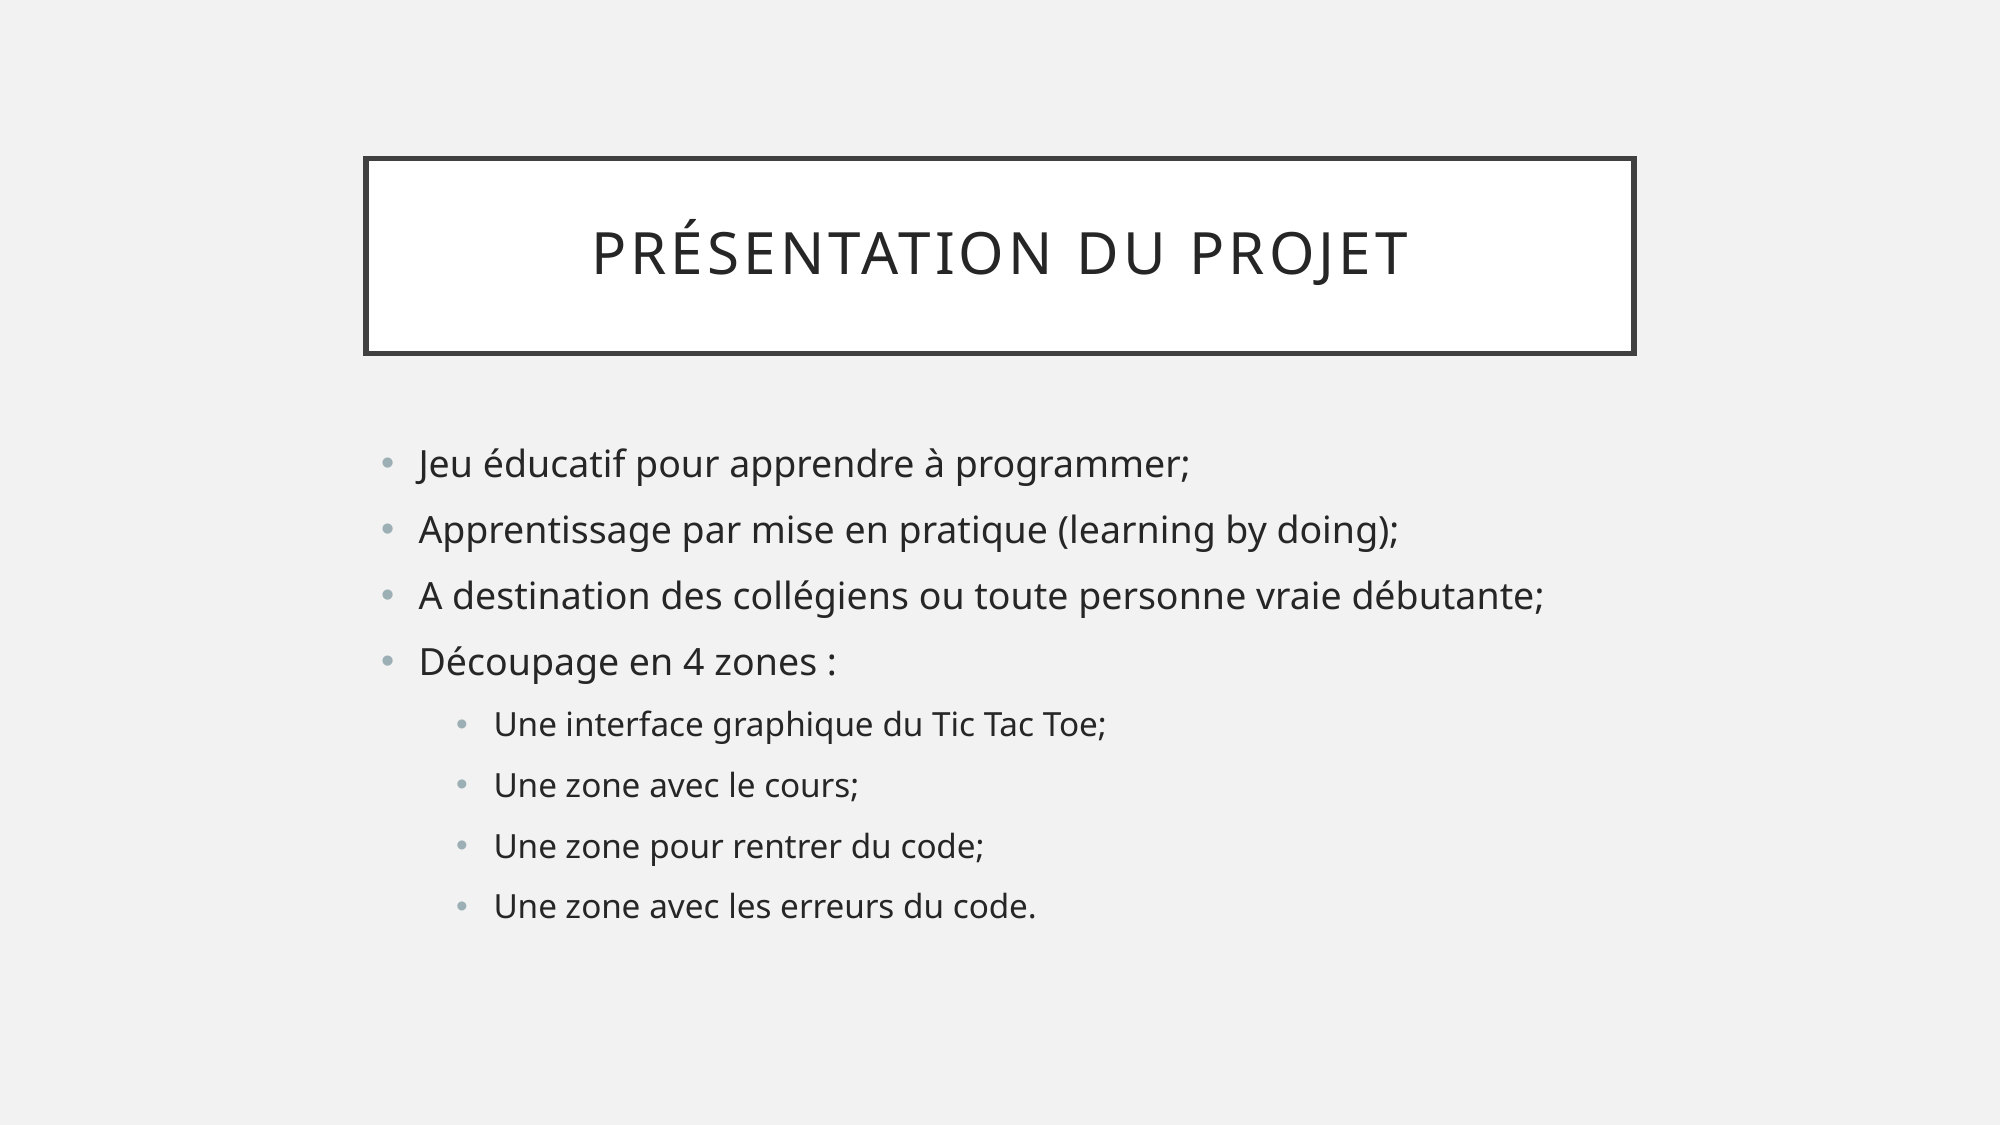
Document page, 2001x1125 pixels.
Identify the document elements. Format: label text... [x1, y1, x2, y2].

list Jeu éducatif pour apprendre à programmer; Apprentissage par mise en pratique (learning by doing); A destination des collégiens ou toute personne vraie débutante; Découpage en 4 zones : Une interface graphique du Tic Tac Toe; Une zone avec le cours; Une zone pour rentrer du code; Une zone avec les erreurs du code. [366, 432, 1634, 942]
title Présentation du PROJET [366, 158, 1634, 354]
